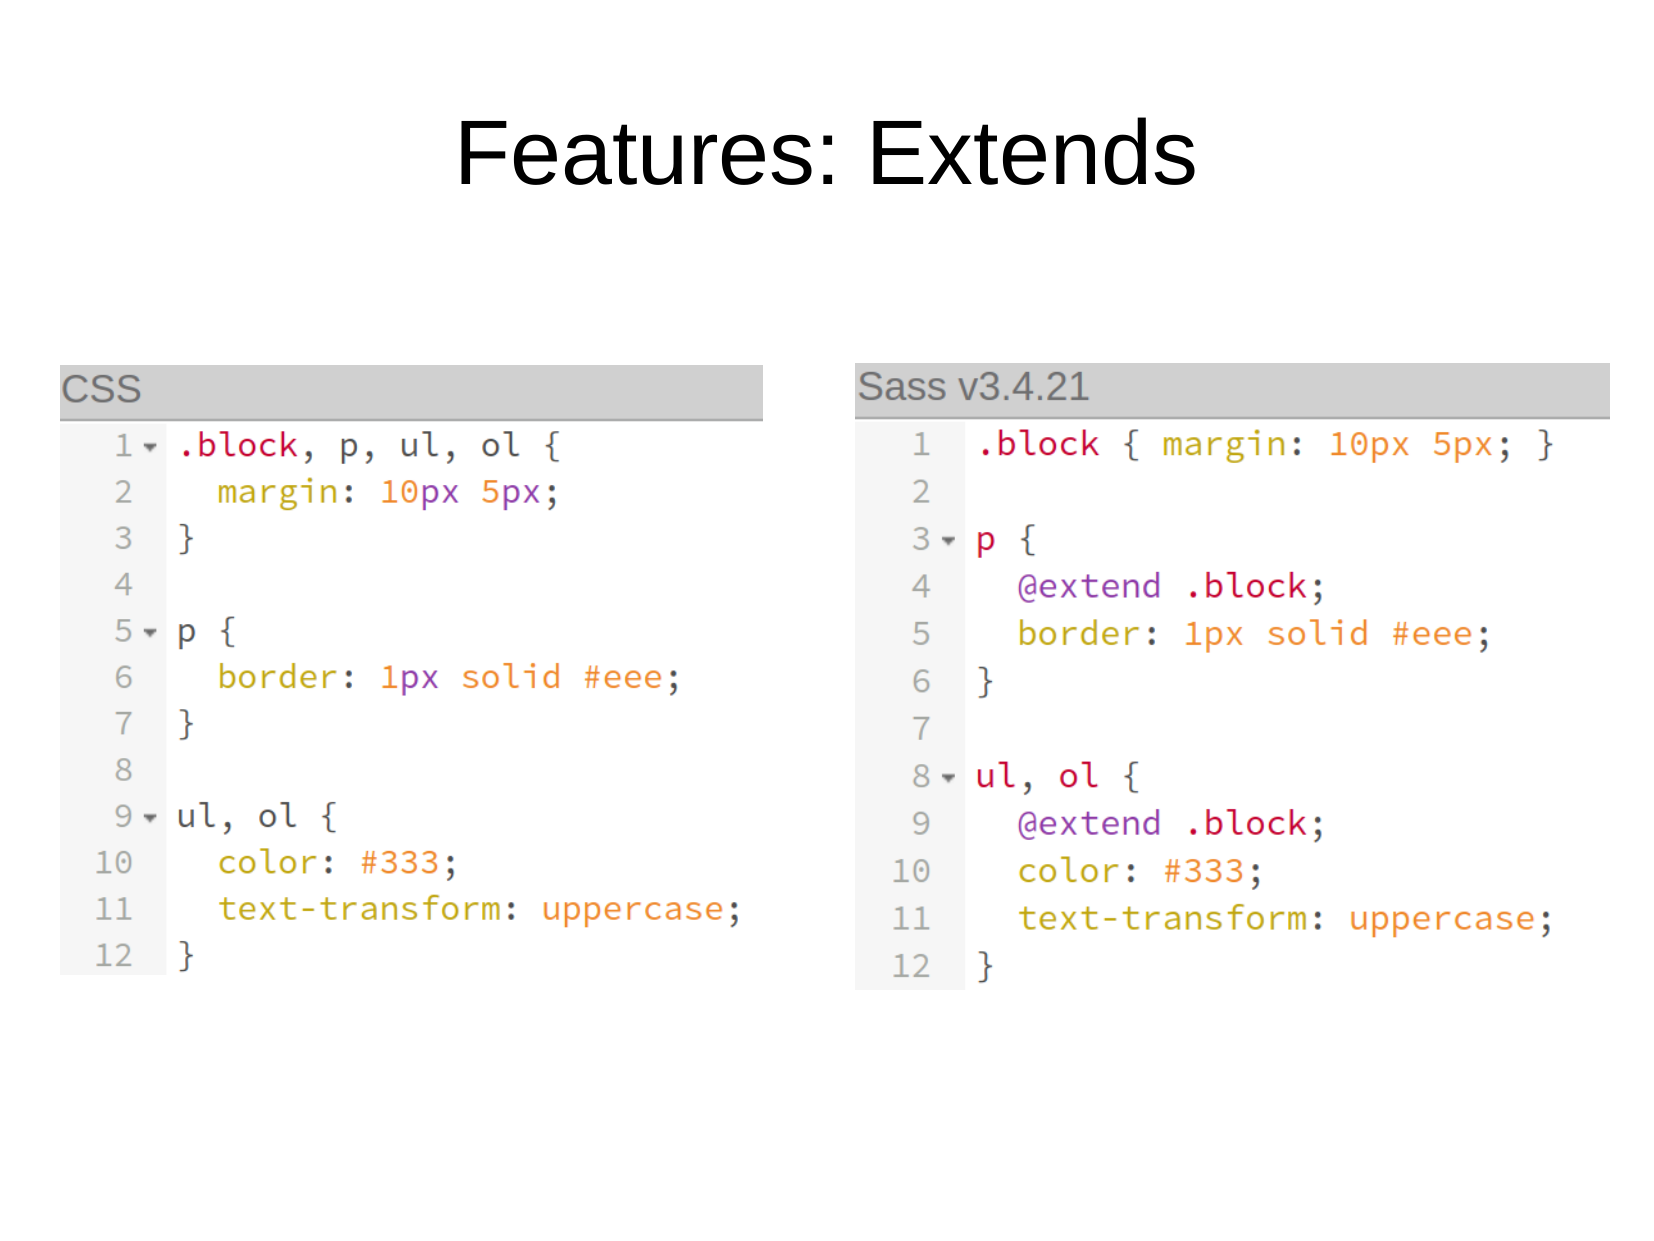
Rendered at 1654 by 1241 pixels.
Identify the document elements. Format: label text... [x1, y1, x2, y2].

picture [855, 363, 1610, 991]
title Features: Extends [82, 49, 1571, 257]
picture [60, 365, 763, 976]
